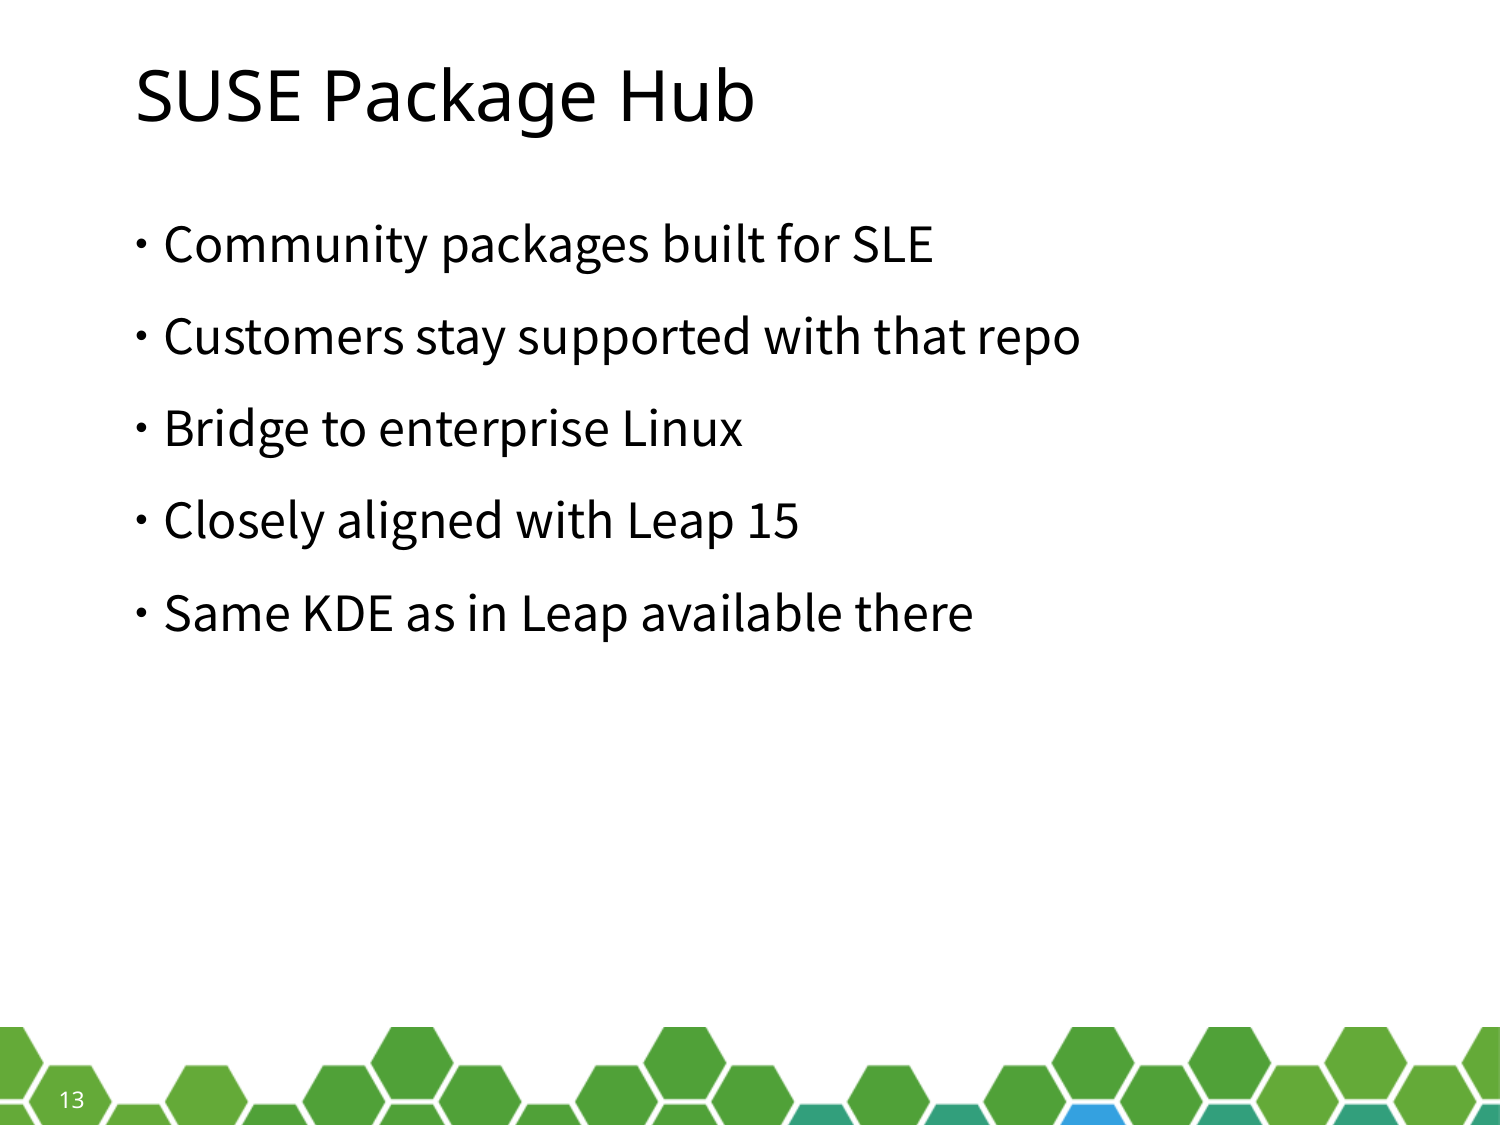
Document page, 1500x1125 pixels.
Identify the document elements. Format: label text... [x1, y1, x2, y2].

title SUSE Package Hub [135, 12, 1372, 175]
picture [0, 1027, 1500, 1125]
list Community packages built for SLE Customers stay supported with that repo Bridge to enterprise Linux Closely aligned with Leap 15 Same KDE as in Leap available there [135, 208, 1372, 862]
